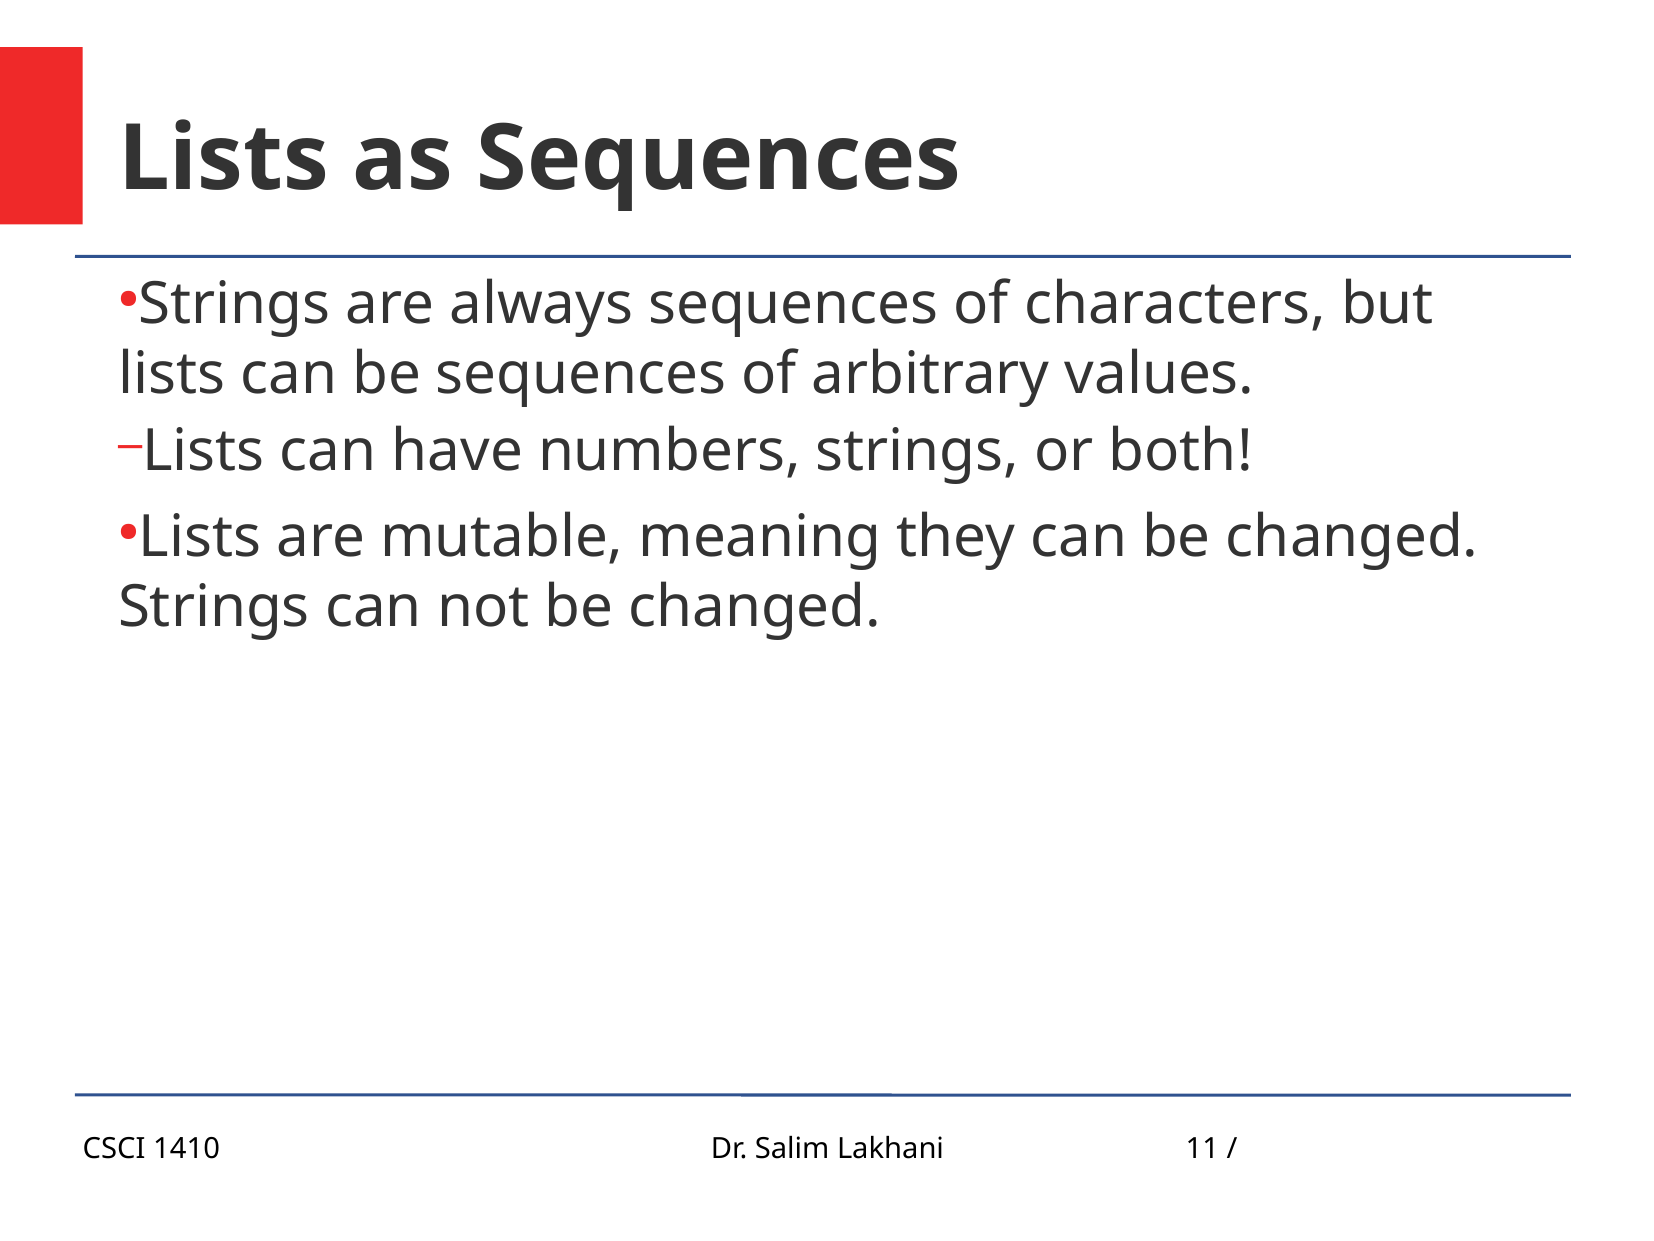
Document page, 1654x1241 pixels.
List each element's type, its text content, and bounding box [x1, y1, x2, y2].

title Lists as Sequences [118, 49, 1571, 257]
text_box Dr. Salim Lakhani [565, 1129, 1090, 1216]
text_box CSCI 1410 [82, 1129, 468, 1216]
list Strings are always sequences of characters, but lists can be sequences of arbitrary values. Lists can have numbers, strings, or both! Lists are mutable, meaning they can be changed. Strings can not be changed. [118, 265, 1536, 1025]
text_box / [1185, 1129, 1571, 1216]
